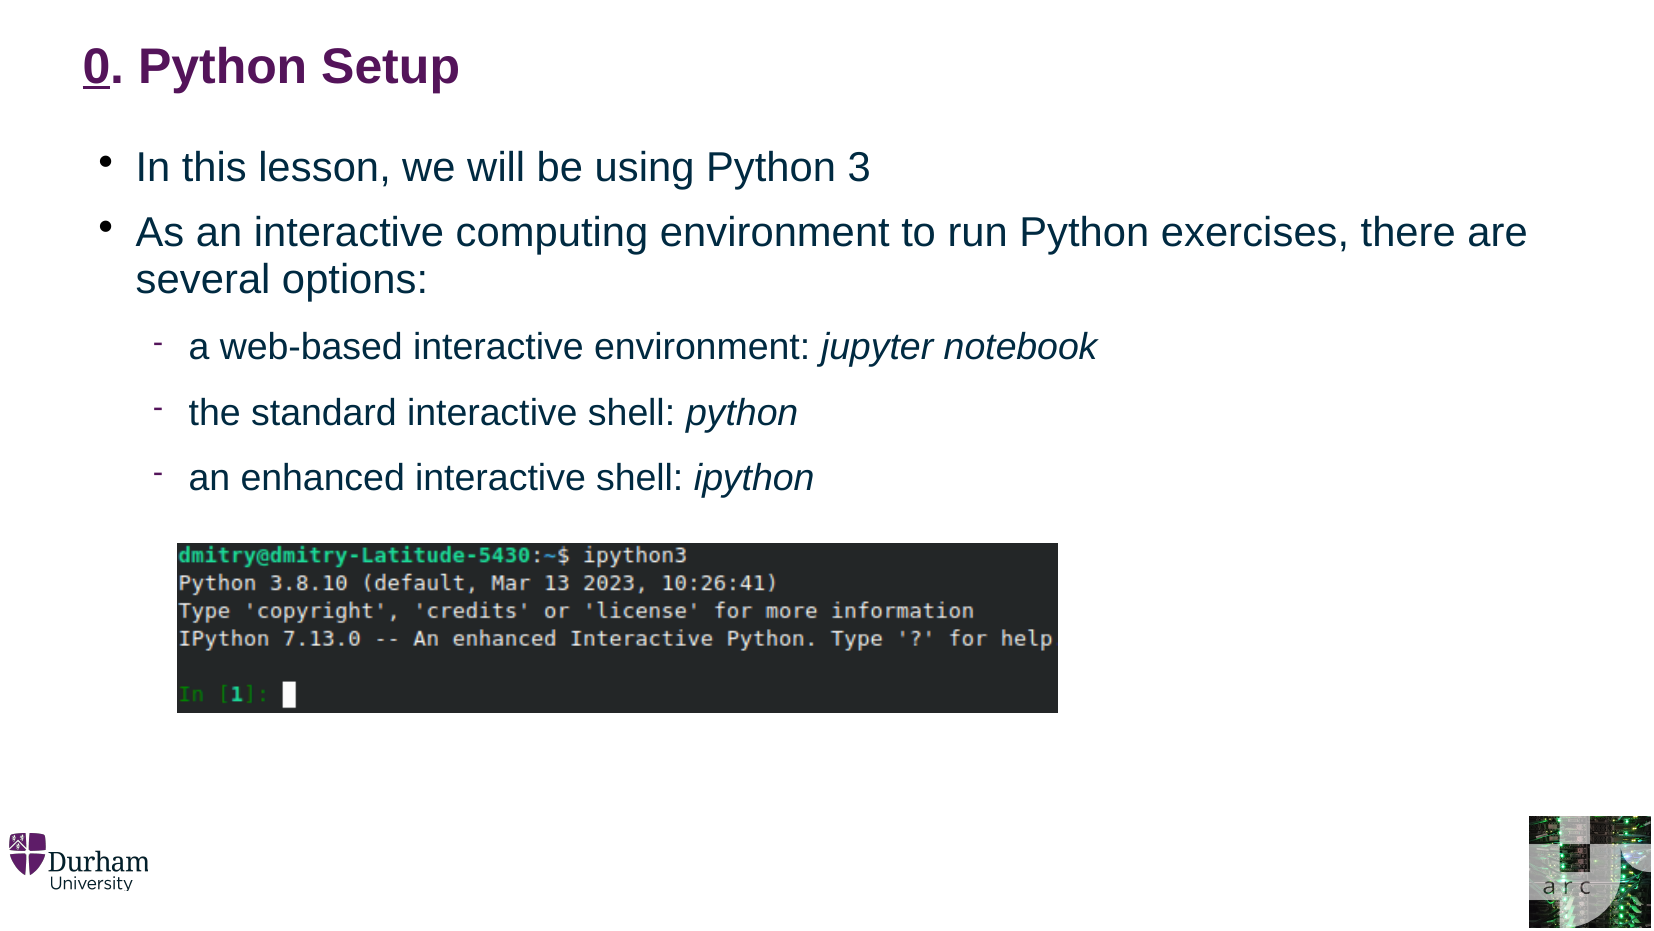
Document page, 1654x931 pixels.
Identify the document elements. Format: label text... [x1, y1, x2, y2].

title 0. Python Setup [82, 36, 1571, 93]
list In this lesson, we will be using Python 3 As an interactive computing environment to run Python exercises, there are several options: a web-based interactive environment: jupyter notebook the standard interactive shell: python an enhanced interactive shell: ipython [82, 141, 1571, 745]
picture [1529, 816, 1651, 928]
picture [9, 833, 148, 891]
picture [177, 543, 1058, 713]
